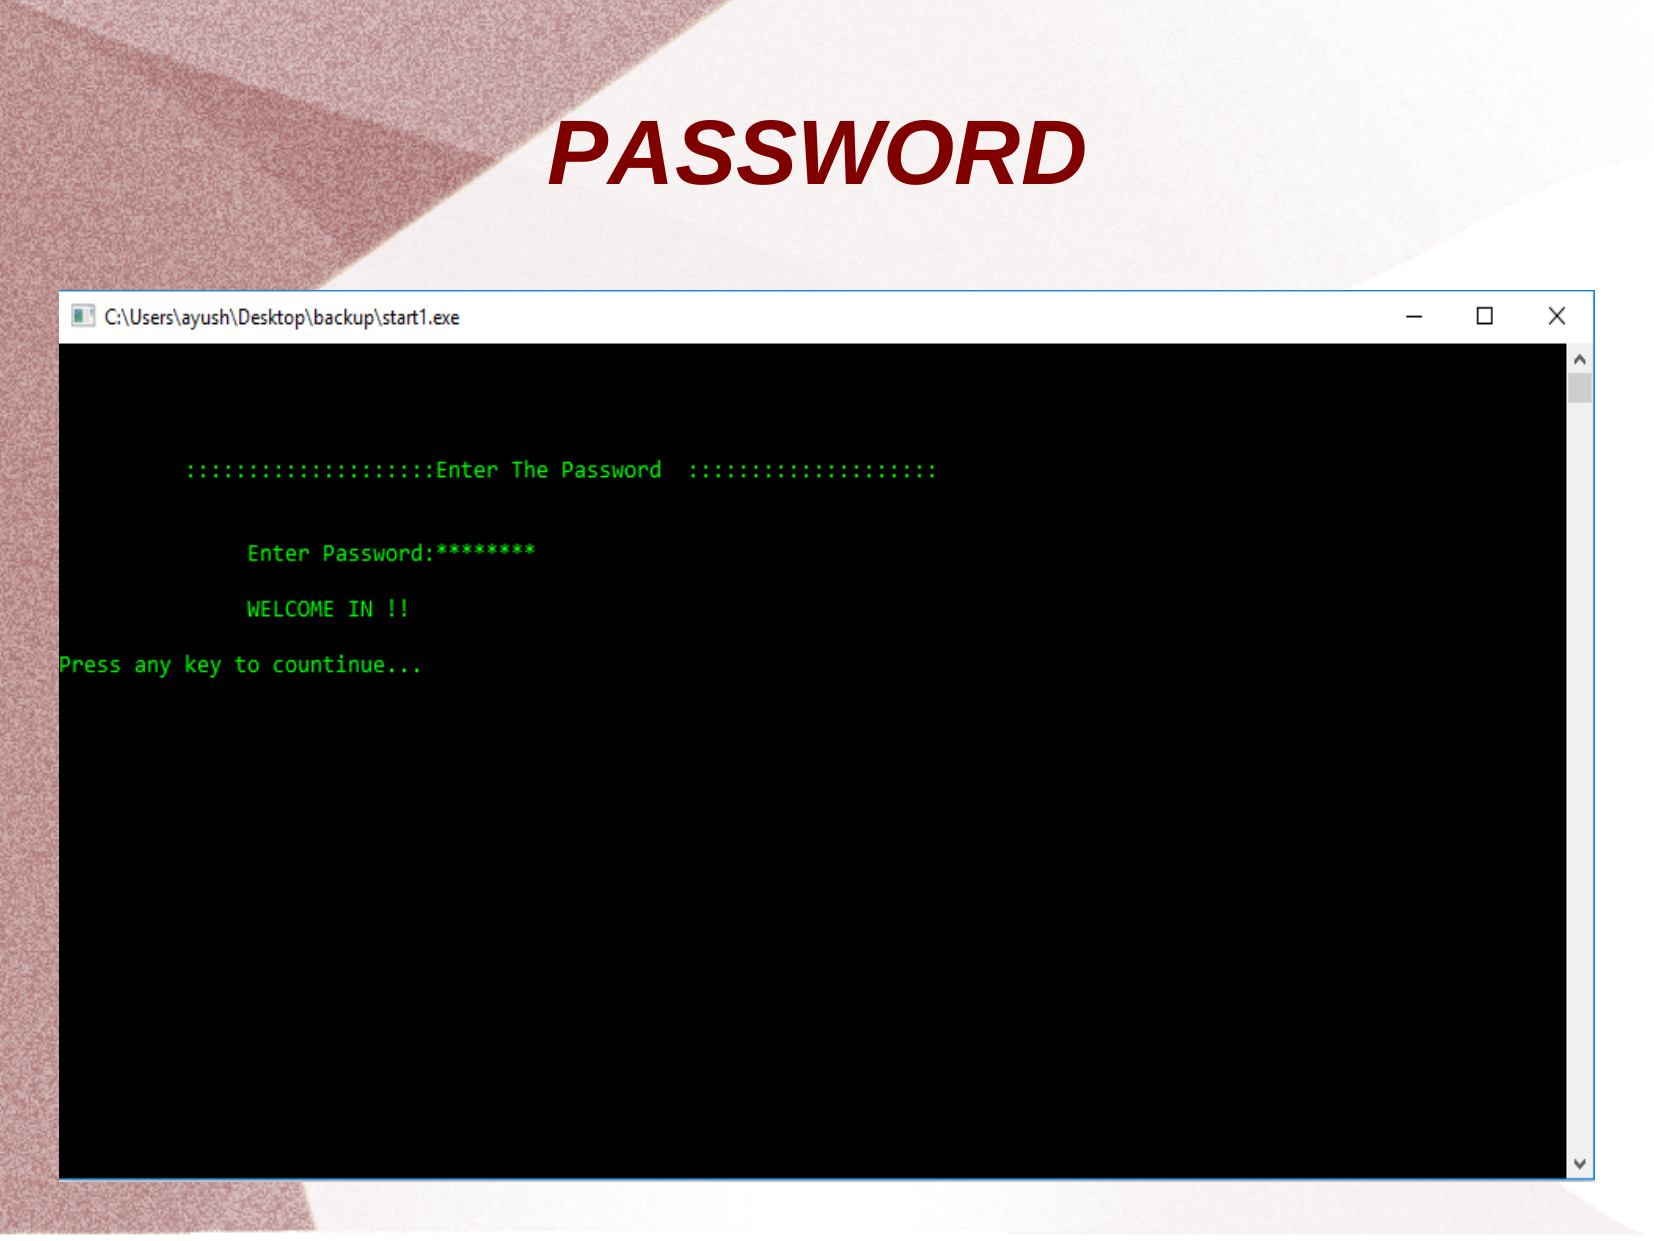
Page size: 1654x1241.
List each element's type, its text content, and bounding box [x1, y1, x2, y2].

picture [0, 0, 1654, 1241]
title PASSWORD [29, 49, 1607, 257]
